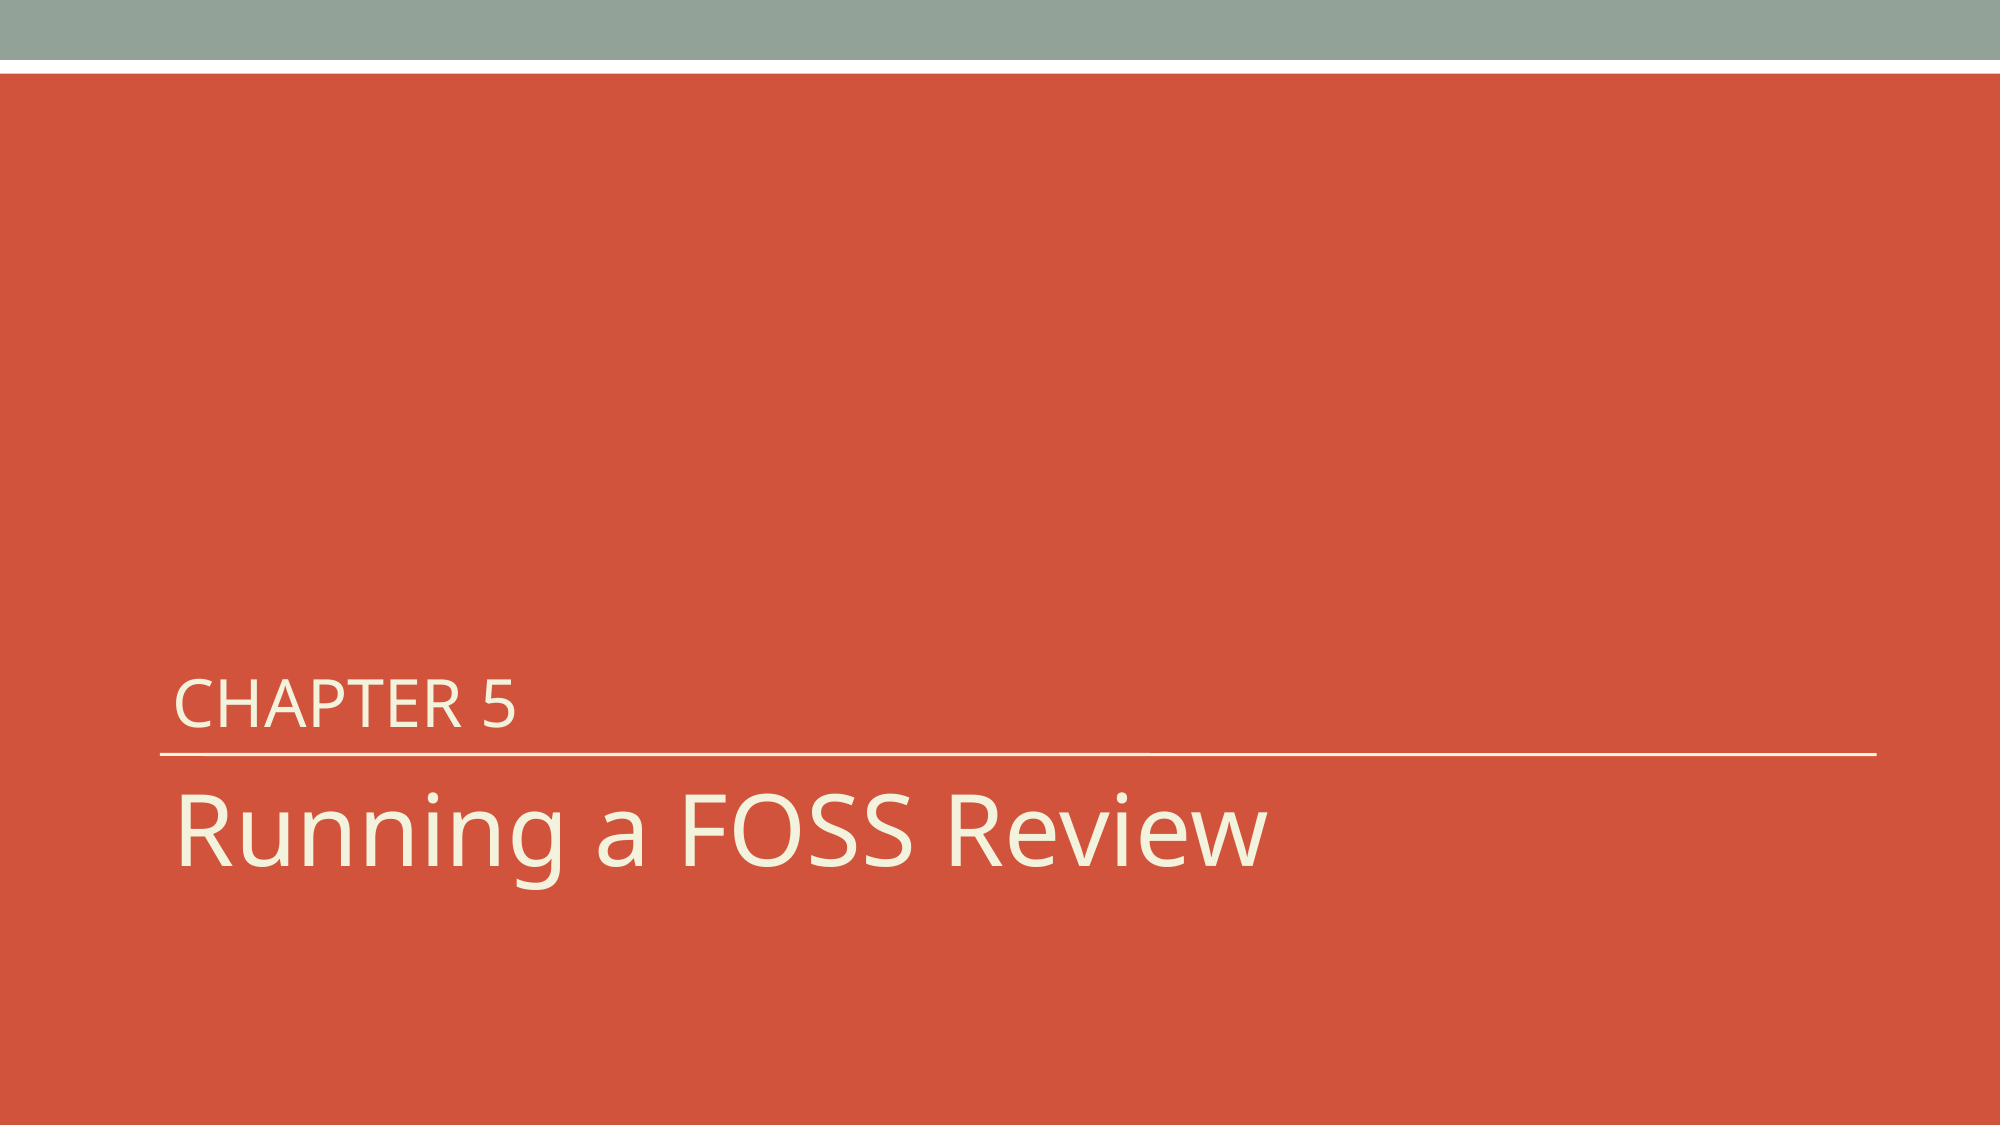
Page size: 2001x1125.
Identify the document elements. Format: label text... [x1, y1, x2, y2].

title CHAPTER 5 [157, 387, 1858, 749]
list Running a FOSS Review [157, 758, 1858, 1006]
